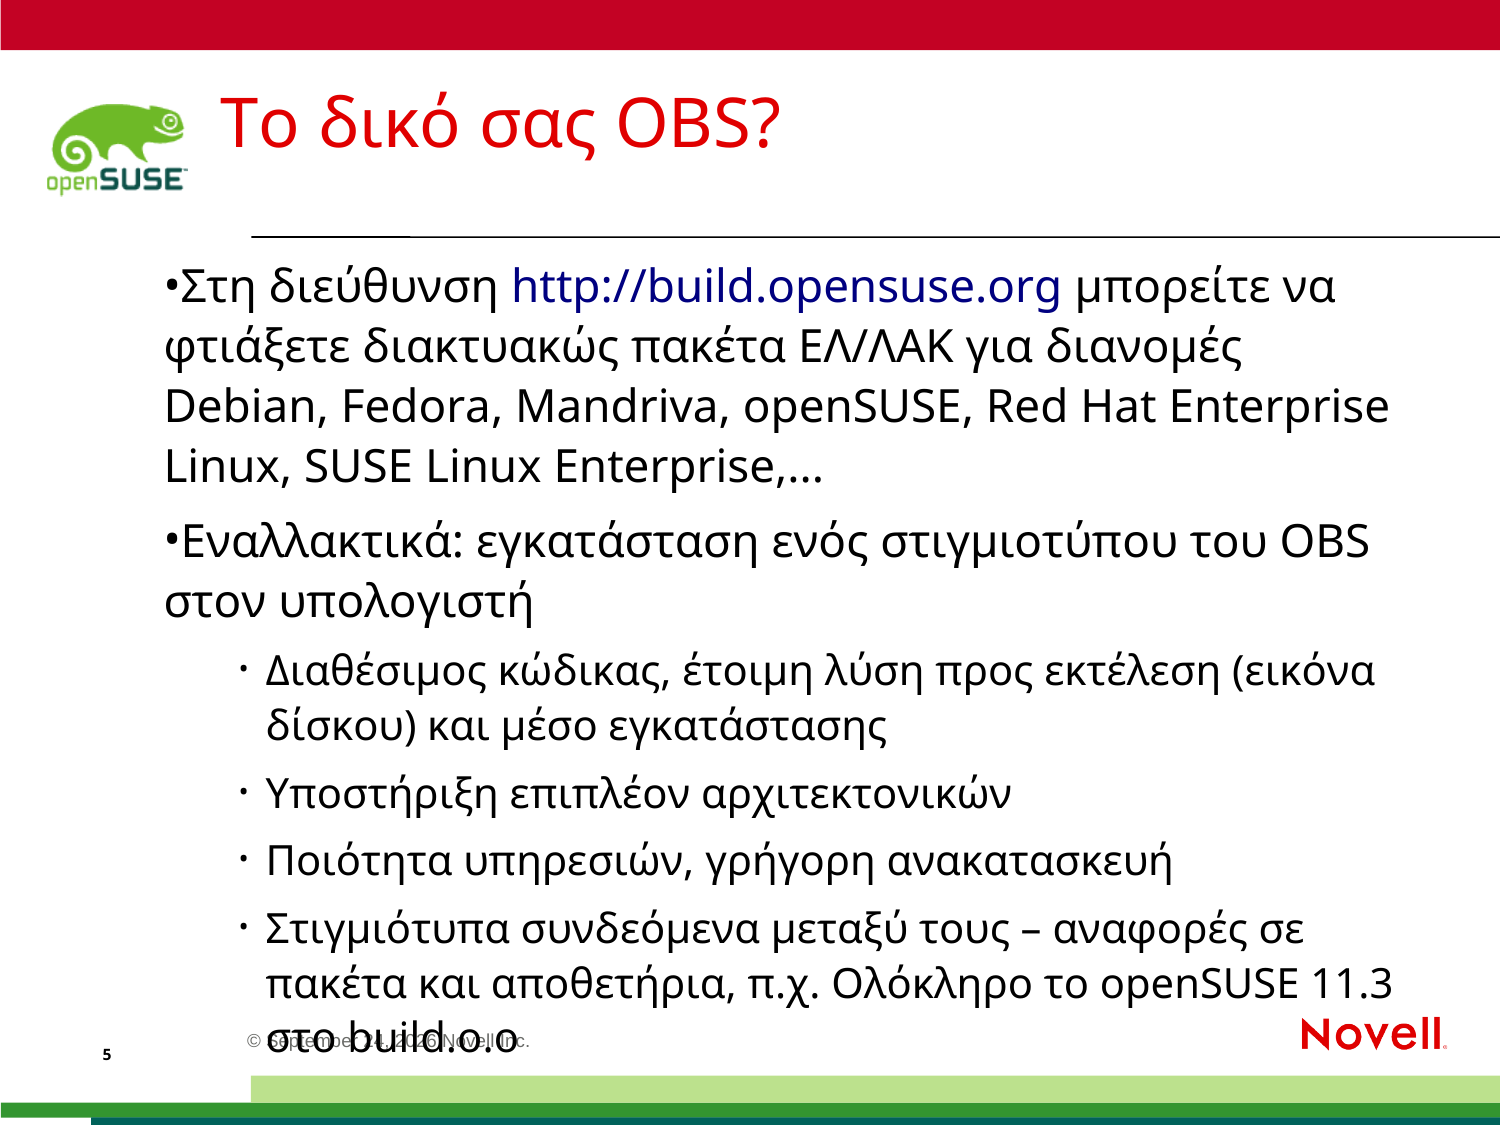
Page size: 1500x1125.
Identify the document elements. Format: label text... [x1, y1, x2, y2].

picture [1295, 1011, 1453, 1056]
list Στη διεύθυνση http://build.opensuse.org μπορείτε να φτιάξετε διακτυακώς πακέτα ΕΛ/ΛΑΚ για διανομές Debian, Fedora, Mandriva, openSUSE, Red Hat Enterprise Linux, SUSE Linux Enterprise,... Εναλλακτικά: εγκατάσταση ενός στιγμιοτύπου του OBS στον υπολογιστή Διαθέσιμος κώδικας, έτοιμη λύση προς εκτέλεση (εικόνα δίσκου) και μέσο εγκατάστασης Υποστήριξη επιπλέον αρχιτεκτονικών Ποιότητα υπηρεσιών, γρήγορη ανακατασκευή Στιγμιότυπα συνδεόμενα μεταξύ τους – αναφορές σε πακέτα και αποθετήρια, π.χ. Ολόκληρο το openSUSE 11.3 στο build.o.o [163, 254, 1404, 957]
picture [47, 104, 188, 197]
title Το δικό σας OBS? [220, 41, 1383, 205]
